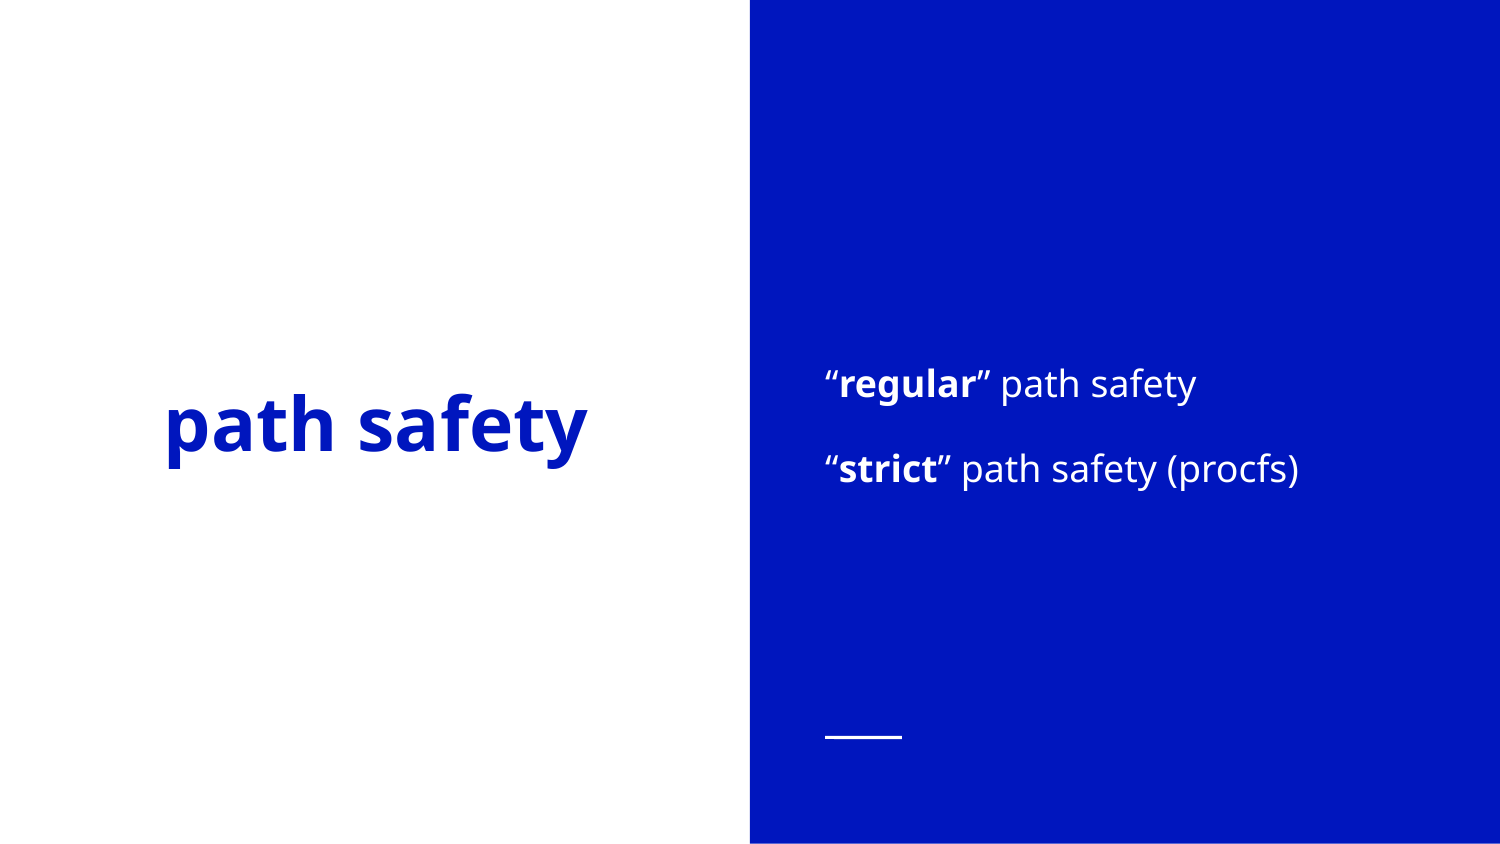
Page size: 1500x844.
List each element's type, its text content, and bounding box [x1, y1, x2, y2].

title path safety [44, 313, 709, 530]
list “regular” path safety “strict” path safety (procfs) [810, 118, 1440, 725]
